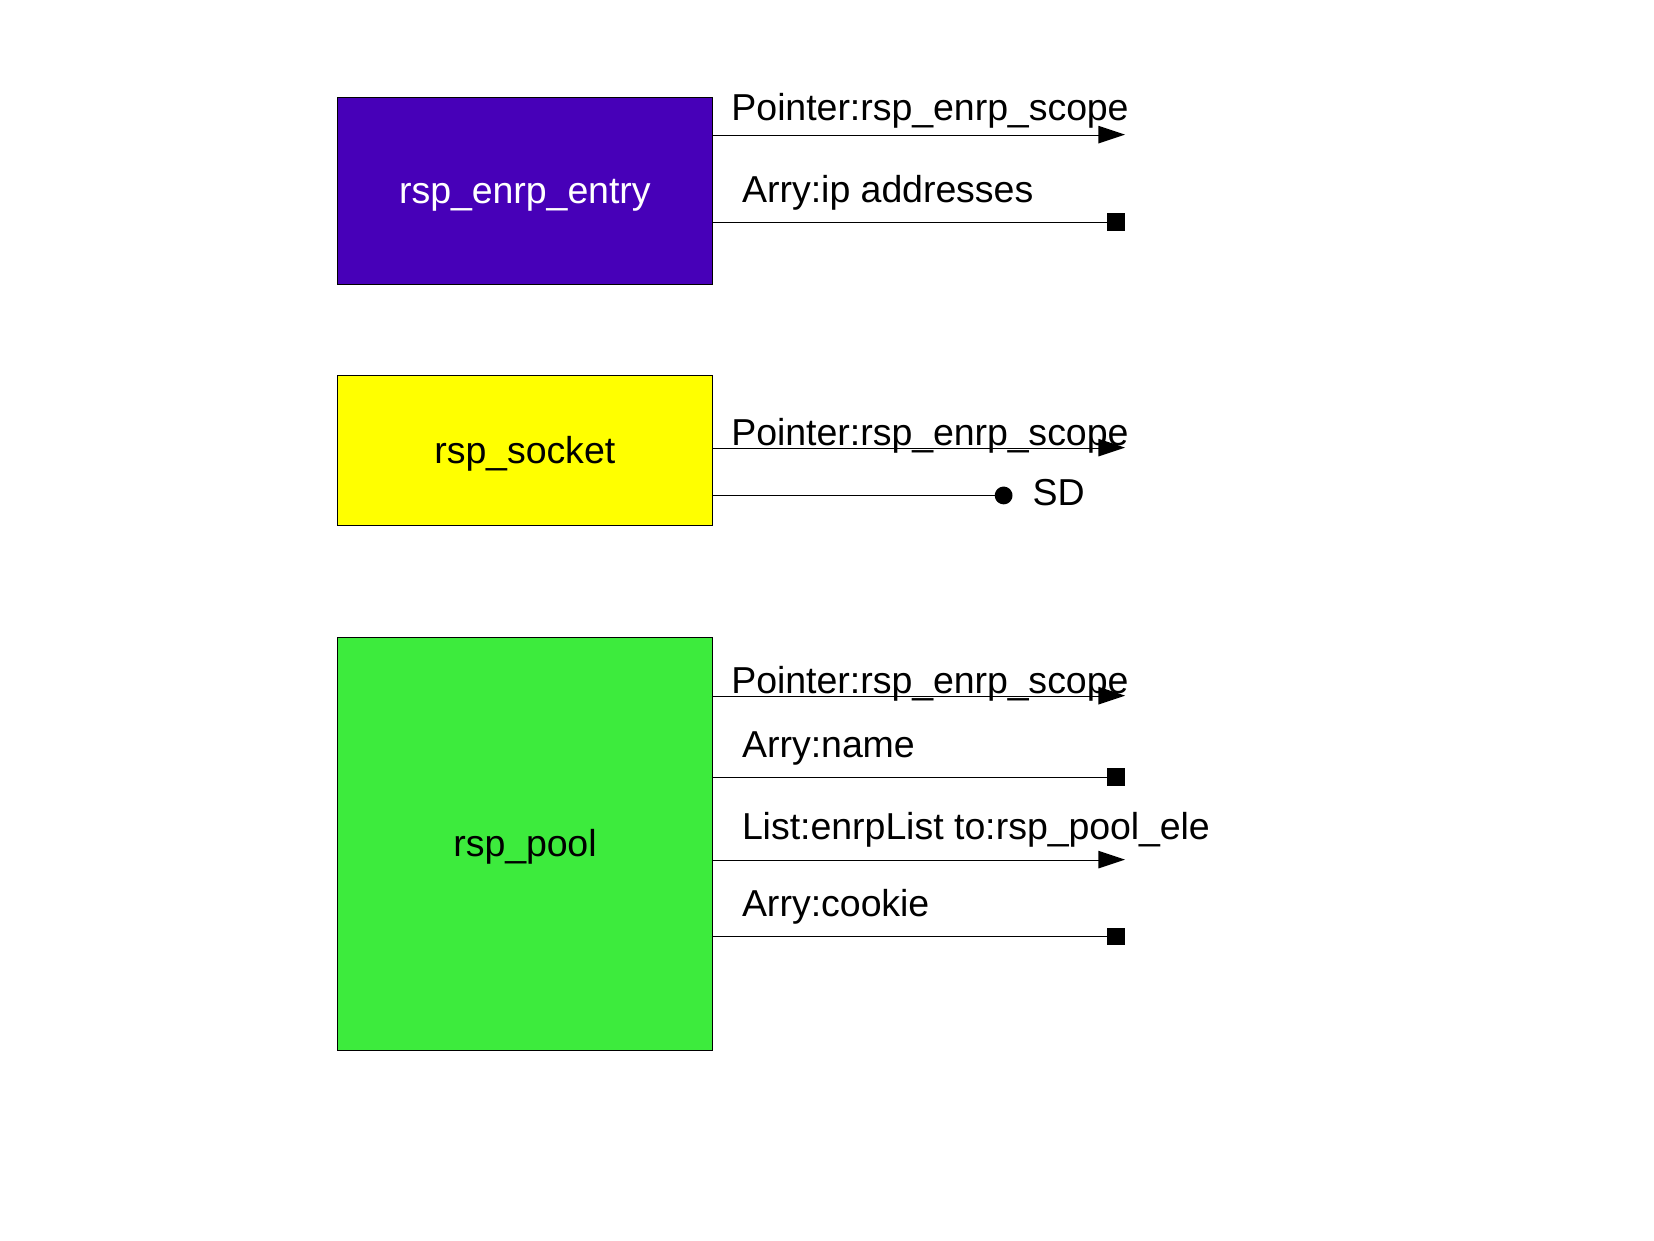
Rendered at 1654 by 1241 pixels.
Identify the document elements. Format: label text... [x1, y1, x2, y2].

text_box Arry:cookie [727, 875, 944, 933]
text_box Arry:name [727, 715, 930, 773]
text_box Pointer:rsp_enrp_scope [716, 79, 1144, 137]
text_box rsp_enrp_entry [337, 97, 713, 285]
text_box rsp_socket [337, 375, 713, 526]
text_box Pointer:rsp_enrp_scope [716, 652, 1144, 710]
text_box rsp_pool [337, 637, 713, 1051]
text_box SD [1017, 463, 1100, 521]
text_box Arry:ip addresses [727, 160, 1048, 218]
text_box List:enrpList to:rsp_pool_ele [727, 798, 1236, 856]
text_box Pointer:rsp_enrp_scope [716, 404, 1144, 462]
